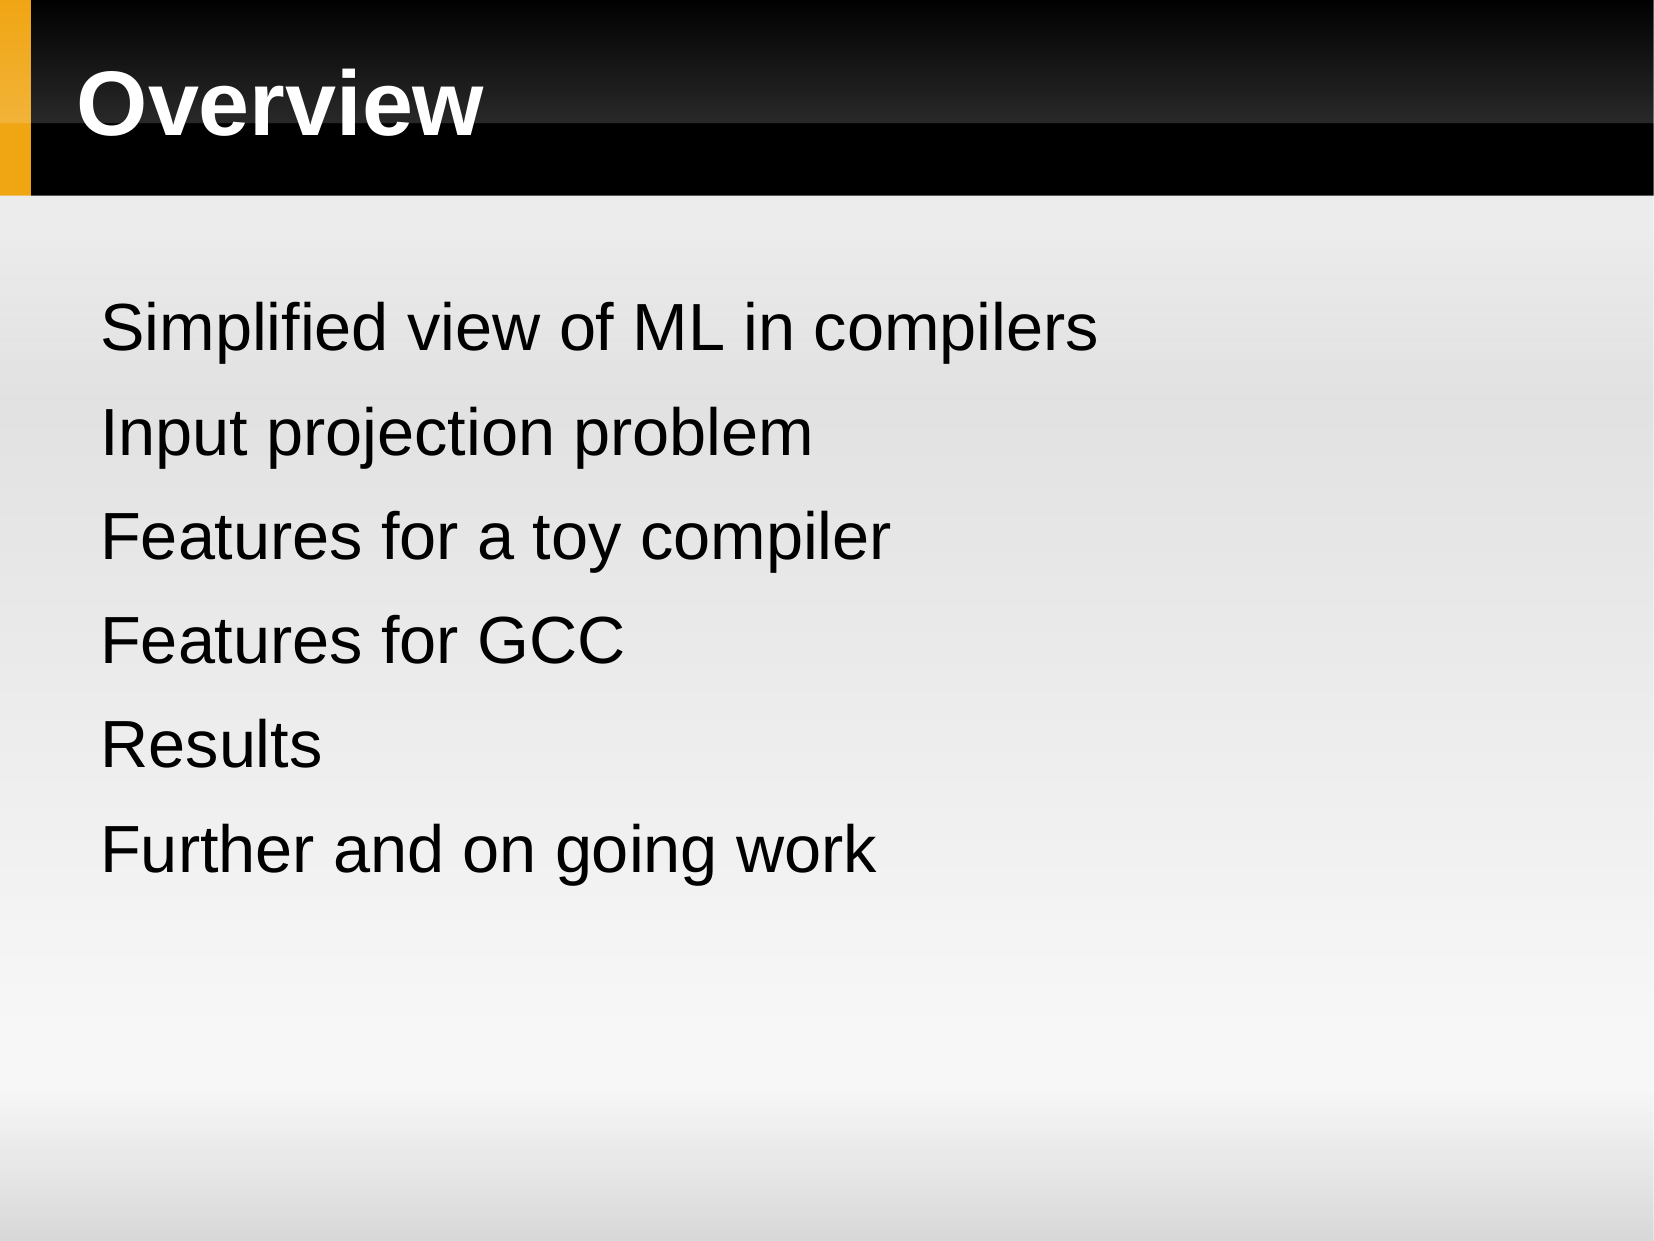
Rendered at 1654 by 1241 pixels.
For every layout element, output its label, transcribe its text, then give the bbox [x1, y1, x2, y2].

list Simplified view of ML in compilers Input projection problem Features for a toy compiler Features for GCC Results Further and on going work [82, 290, 1571, 1109]
title Overview [76, 0, 1565, 208]
picture [0, 0, 1654, 1241]
